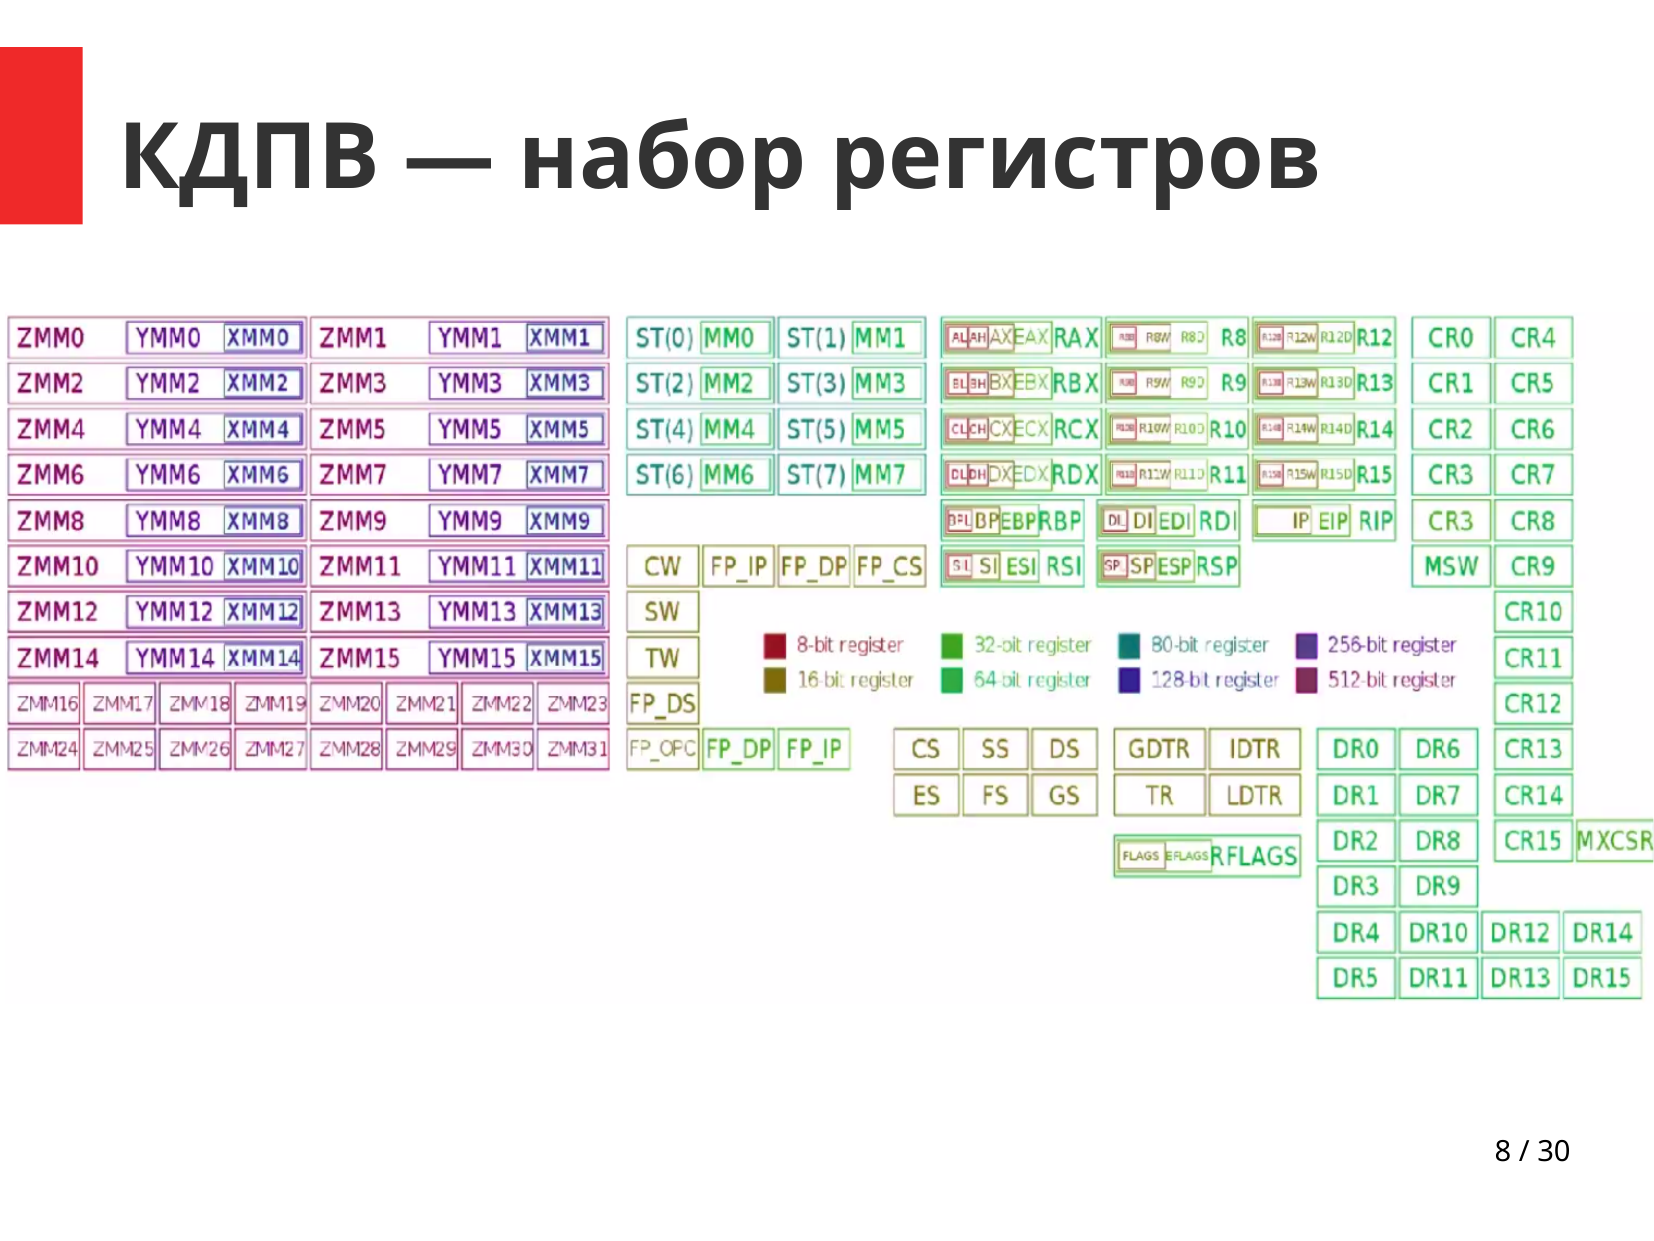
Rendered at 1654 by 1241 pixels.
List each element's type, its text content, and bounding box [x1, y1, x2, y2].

title КДПВ — набор регистров [118, 49, 1571, 257]
picture [5, 312, 1654, 1004]
